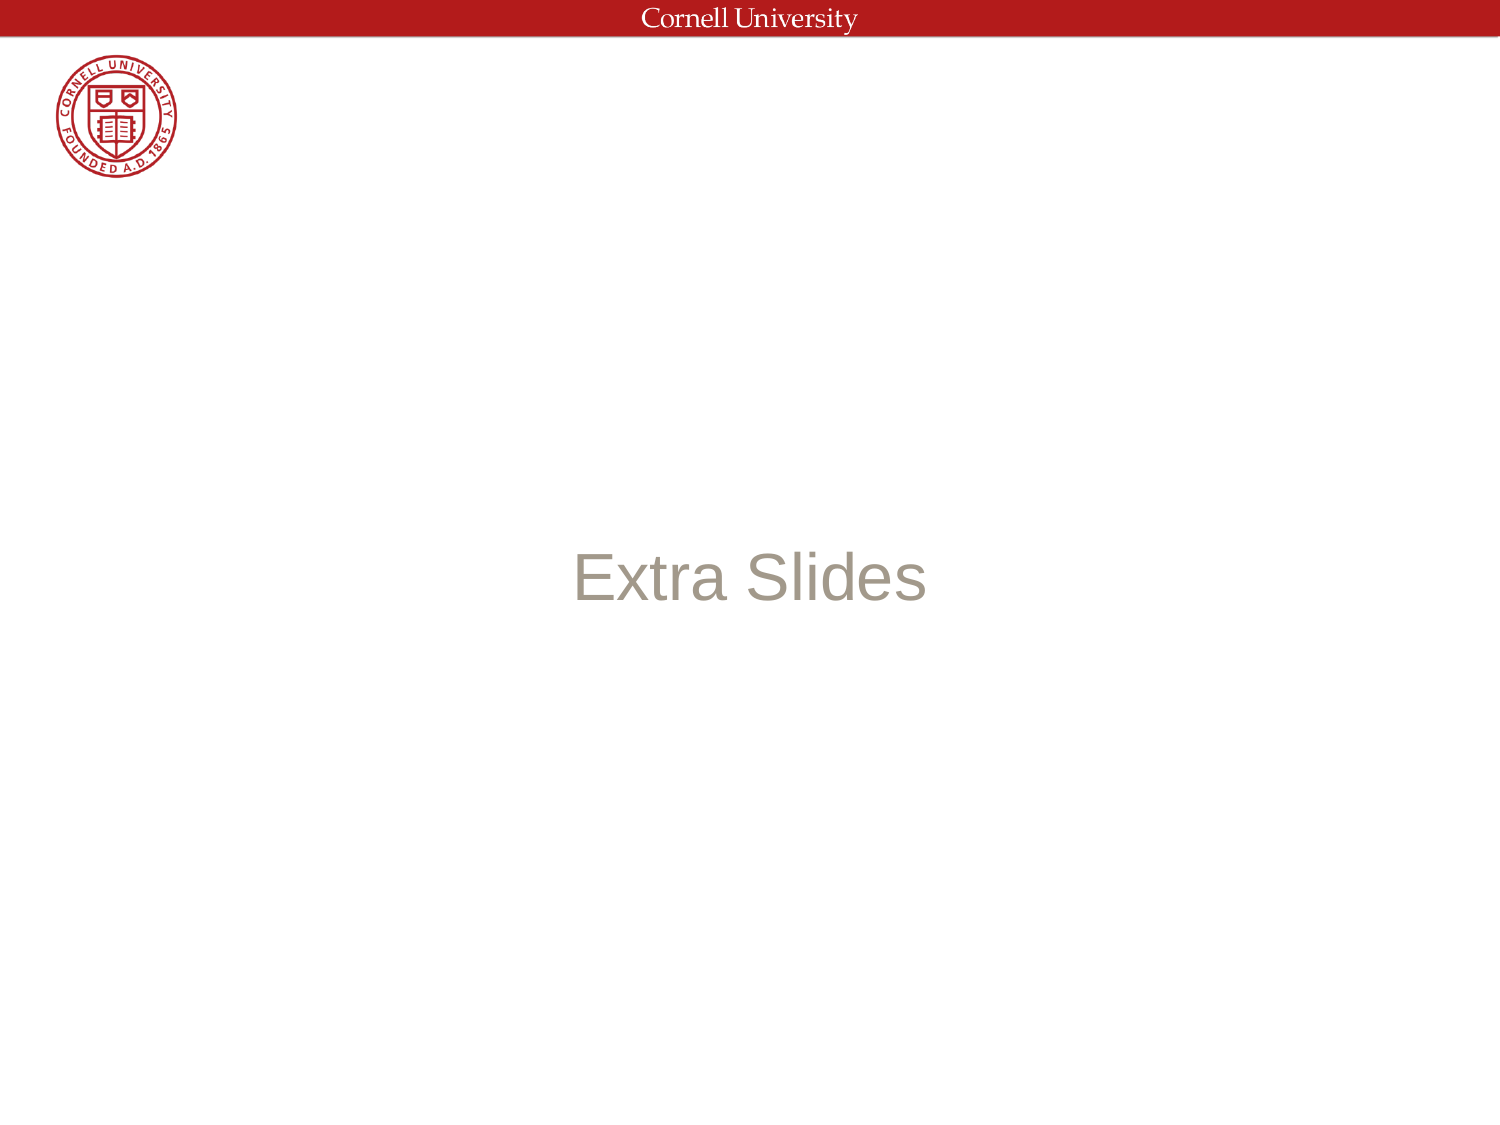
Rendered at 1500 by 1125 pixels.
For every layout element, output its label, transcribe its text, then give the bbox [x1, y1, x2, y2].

title Extra Slides [0, 517, 1500, 631]
picture [50, 50, 195, 183]
picture [635, 0, 860, 60]
